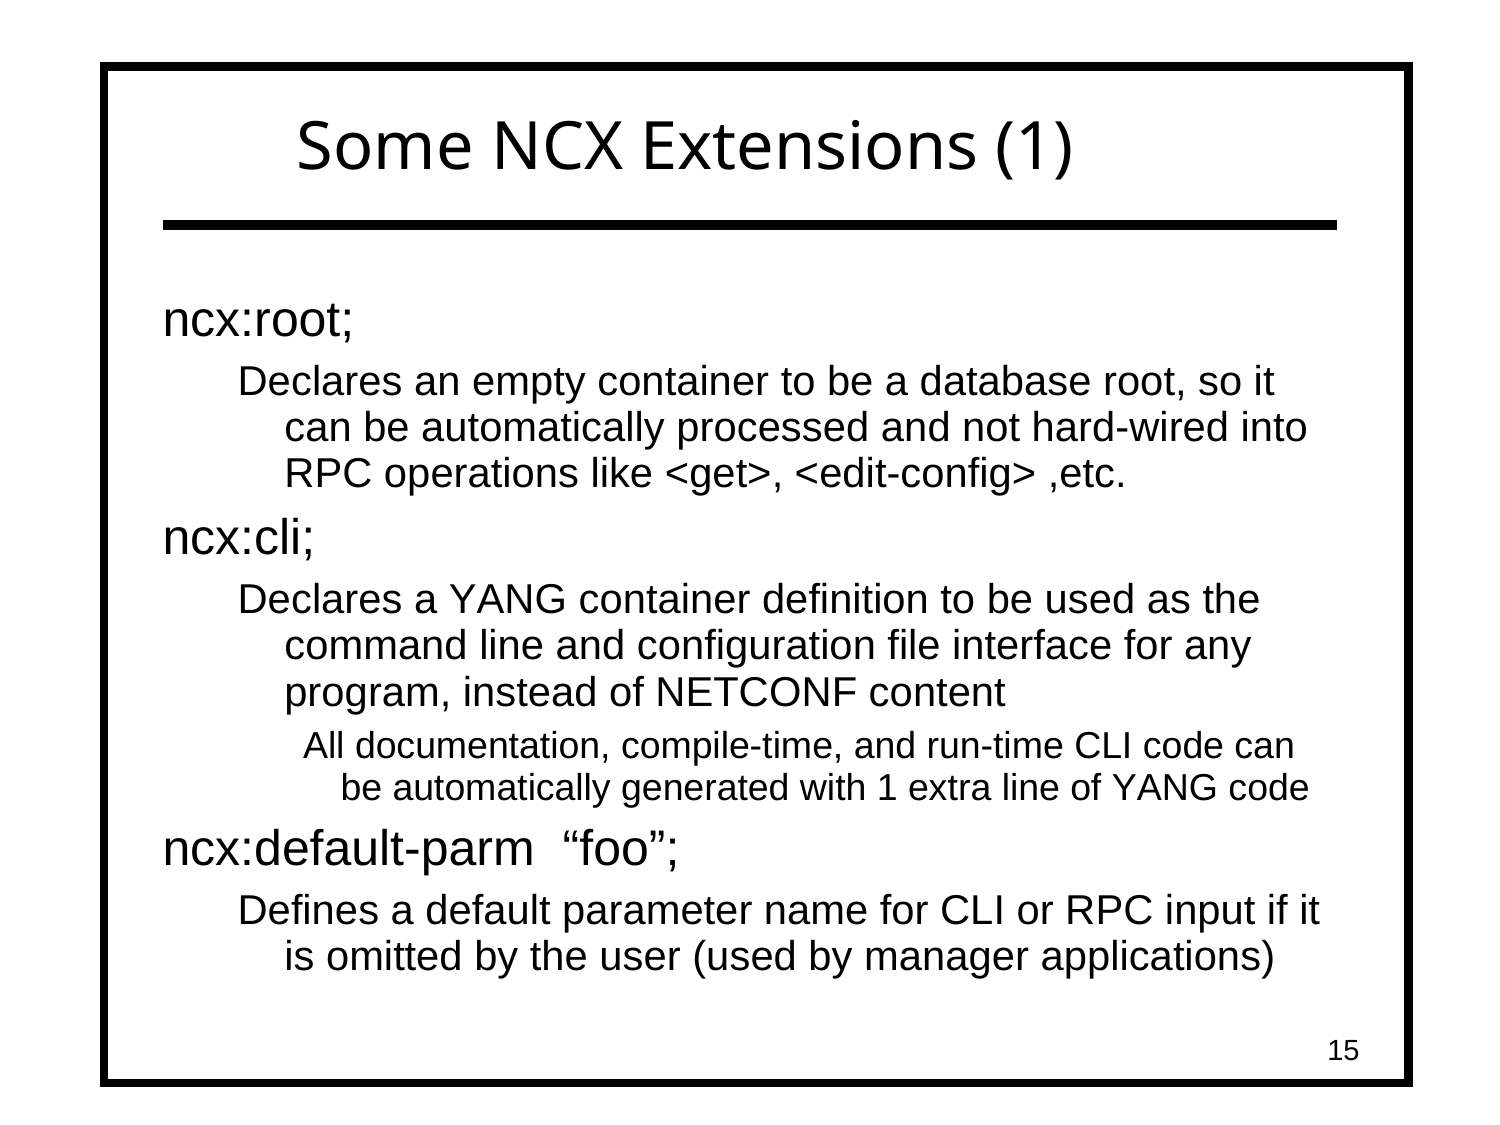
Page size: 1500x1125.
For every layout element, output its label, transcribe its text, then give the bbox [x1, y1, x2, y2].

title Some NCX Extensions (1) [162, 74, 1332, 213]
list ncx:root; Declares an empty container to be a database root, so it can be automatically processed and not hard-wired into RPC operations like <get>, <edit-config> ,etc. ncx:cli; Declares a YANG container definition to be used as the command line and configuration file interface for any program, instead of NETCONF content All documentation, compile-time, and run-time CLI code can be automatically generated with 1 extra line of YANG code ncx:default-parm “foo”; Defines a default parameter name for CLI or RPC input if it is omitted by the user (used by manager applications) [162, 291, 1338, 980]
